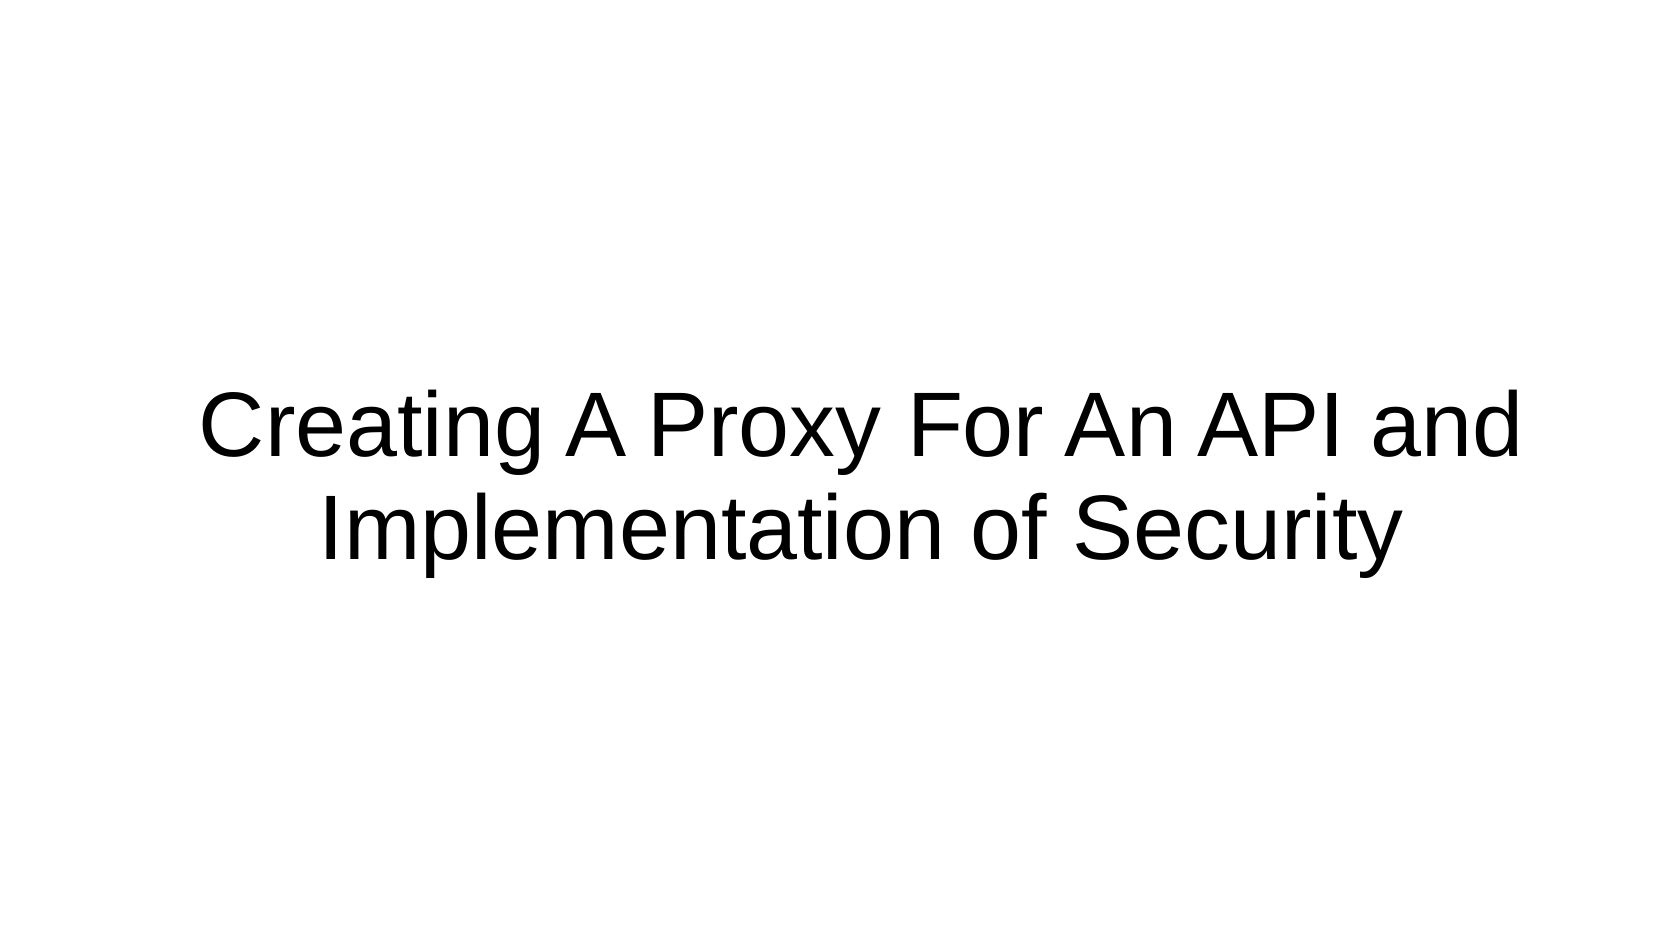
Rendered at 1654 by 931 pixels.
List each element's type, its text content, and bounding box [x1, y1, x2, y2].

title Creating A Proxy For An API and Implementation of Security [118, 373, 1607, 579]
